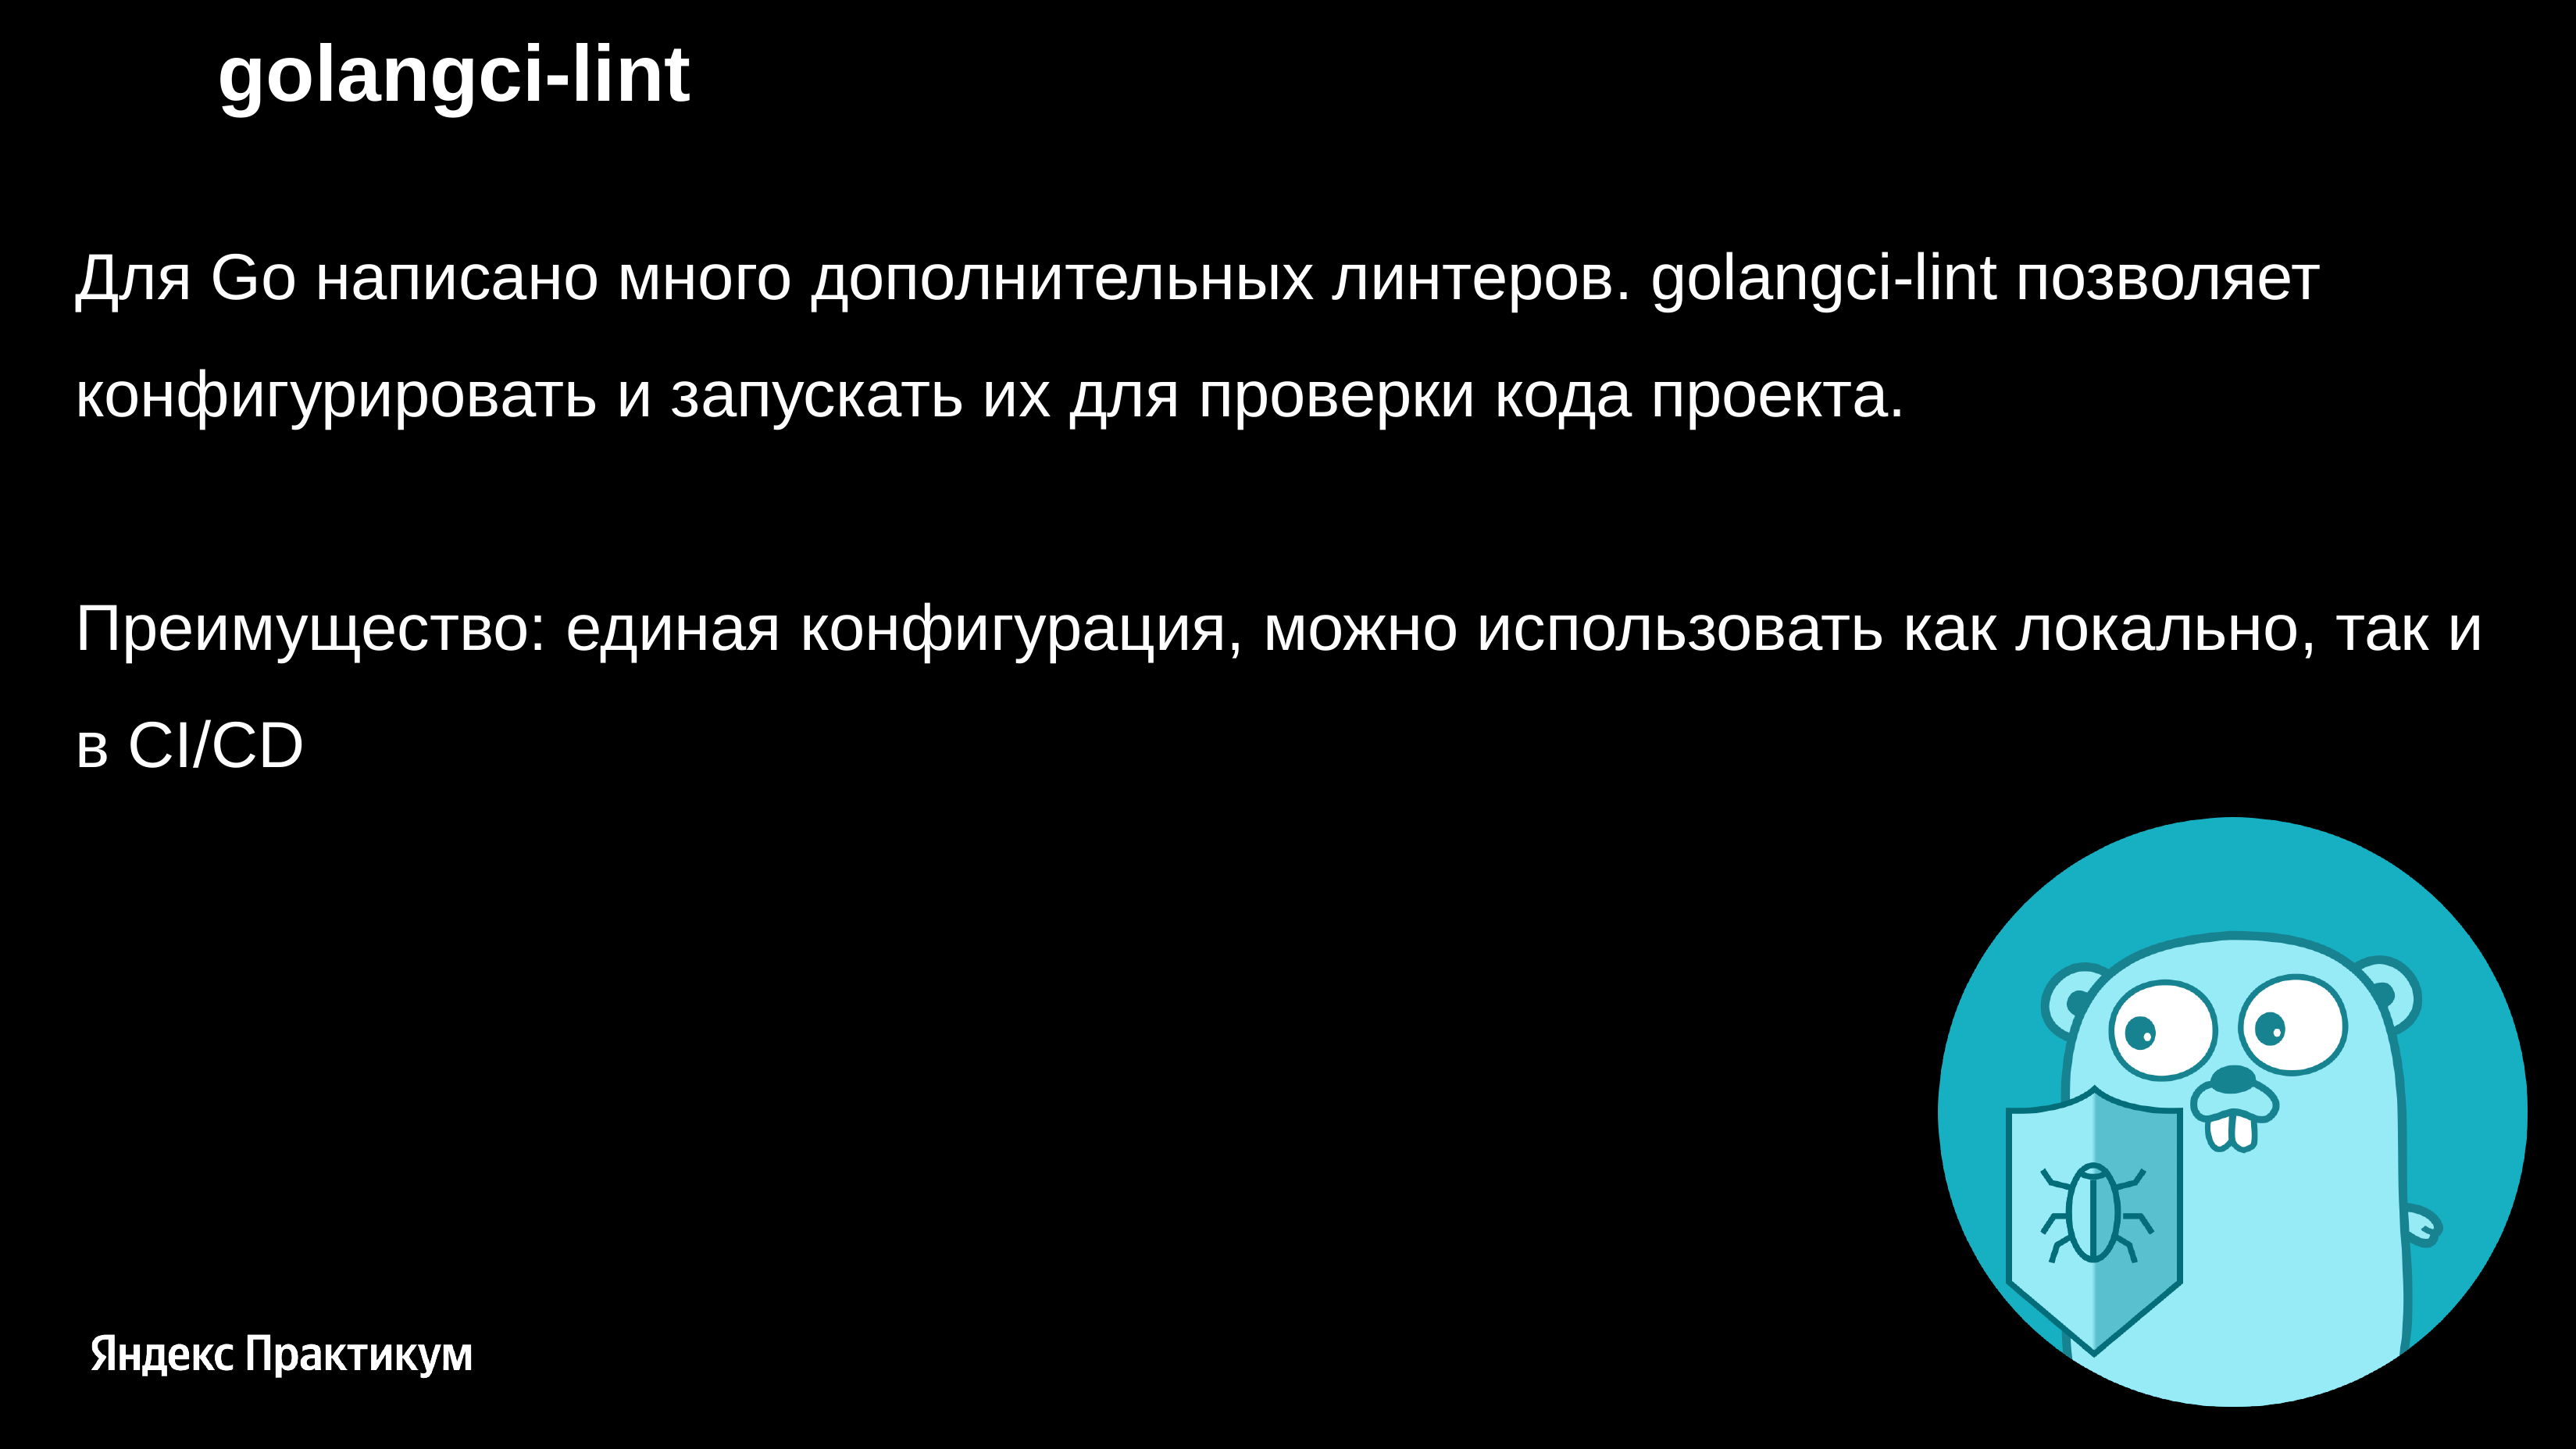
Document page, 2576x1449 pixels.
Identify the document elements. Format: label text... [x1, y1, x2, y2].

title Для Go написано много дополнительных линтеров. golangci-lint позволяет конфигурировать и запускать их для проверки кода проекта. Преимущество: единая конфигурация, можно использовать как локально, так и в CI/CD [75, 195, 2536, 980]
title golangci-lint [217, 21, 2349, 120]
picture [88, 1326, 474, 1380]
picture [1938, 817, 2528, 1407]
